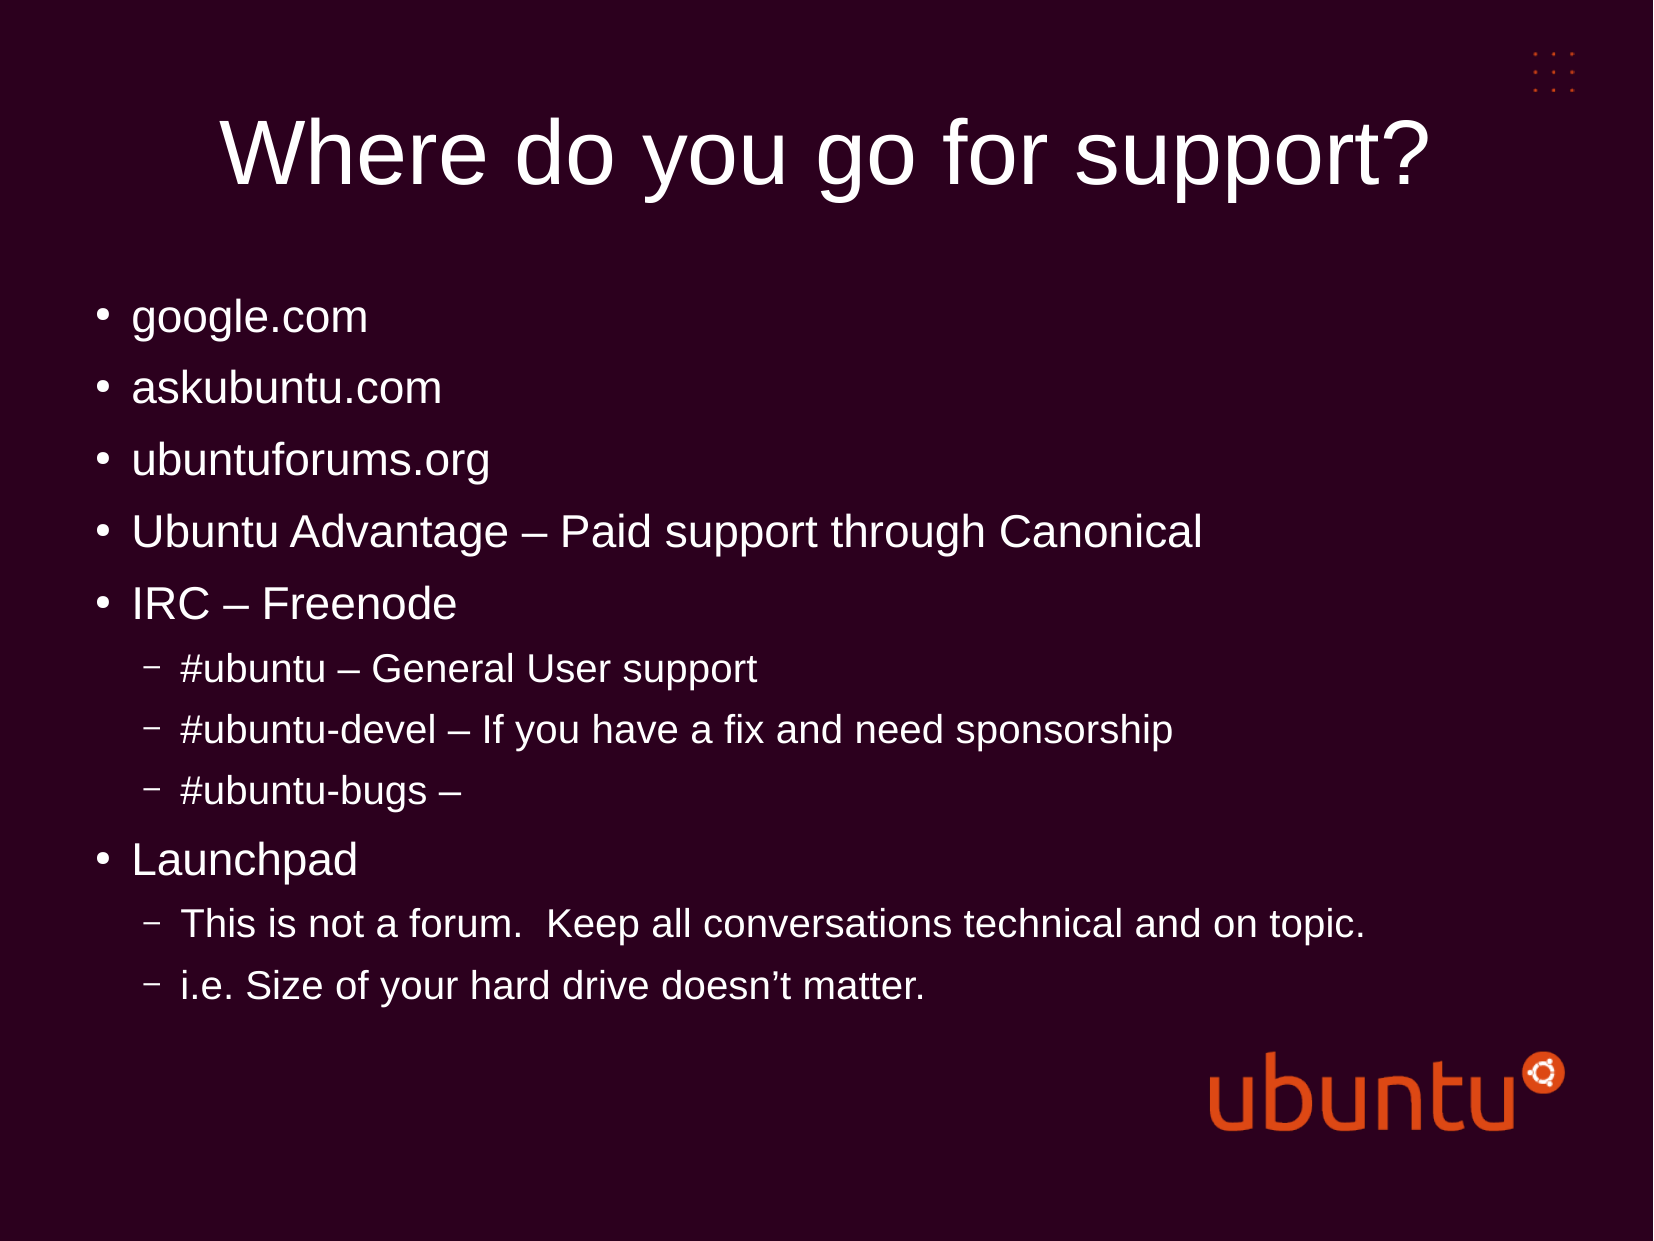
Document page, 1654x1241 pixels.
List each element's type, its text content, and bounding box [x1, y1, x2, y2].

picture [1121, 960, 1653, 1223]
title Where do you go for support? [82, 49, 1571, 257]
list google.com askubuntu.com ubuntuforums.org Ubuntu Advantage – Paid support through Canonical IRC – Freenode #ubuntu – General User support #ubuntu-devel – If you have a fix and need sponsorship #ubuntu-bugs – Launchpad This is not a forum. Keep all conversations technical and on topic. i.e. Size of your hard drive doesn’t matter. [82, 290, 1571, 1010]
picture [1571, 49, 1575, 94]
